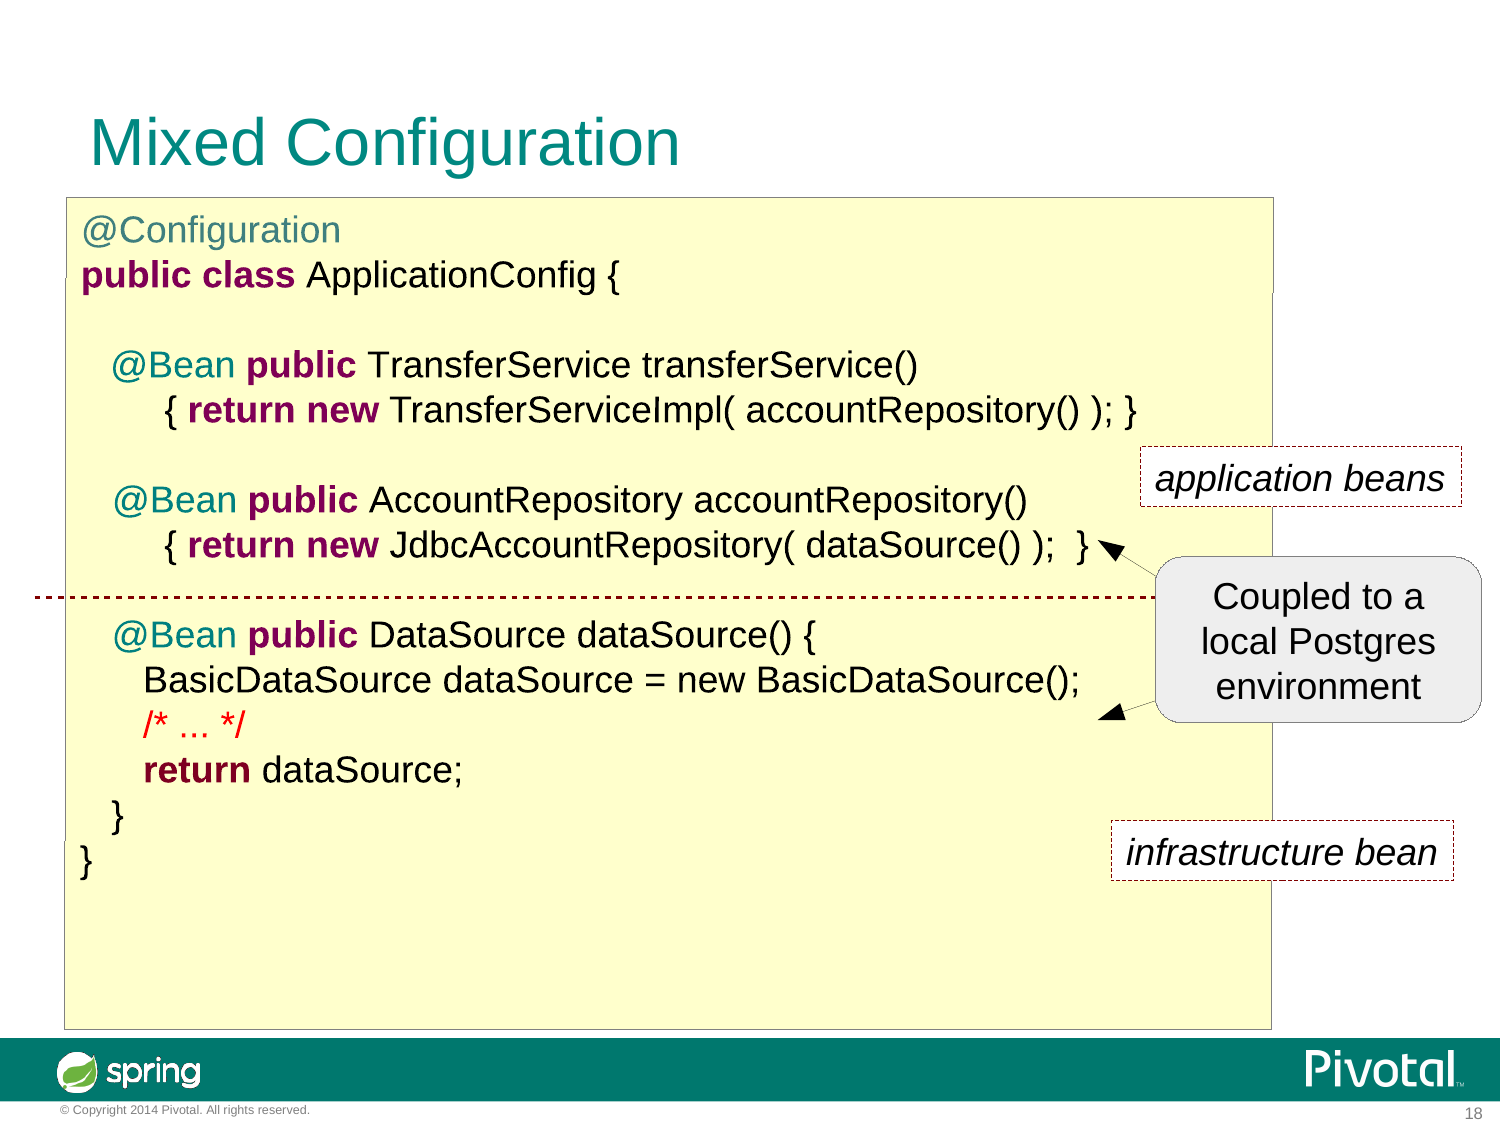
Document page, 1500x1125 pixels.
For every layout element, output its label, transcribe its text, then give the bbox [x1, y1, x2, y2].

picture [32, 1041, 210, 1103]
text_box @Configuration public class ApplicationConfig { @Bean public TransferService transferService() { return new TransferServiceImpl( accountRepository() ); } @Bean public AccountRepository accountRepository() { return new JdbcAccountRepository( dataSource() ); } @Bean public DataSource dataSource() { BasicDataSource dataSource = new BasicDataSource(); /* ... */ return dataSource; } } [64, 197, 1274, 1030]
text_box application beans [1140, 446, 1462, 507]
text_box infrastructure bean [1111, 820, 1454, 881]
title Mixed Configuration [75, 45, 1426, 233]
text_box Coupled to a local Postgres environment [1155, 556, 1482, 723]
picture [1306, 1050, 1464, 1087]
